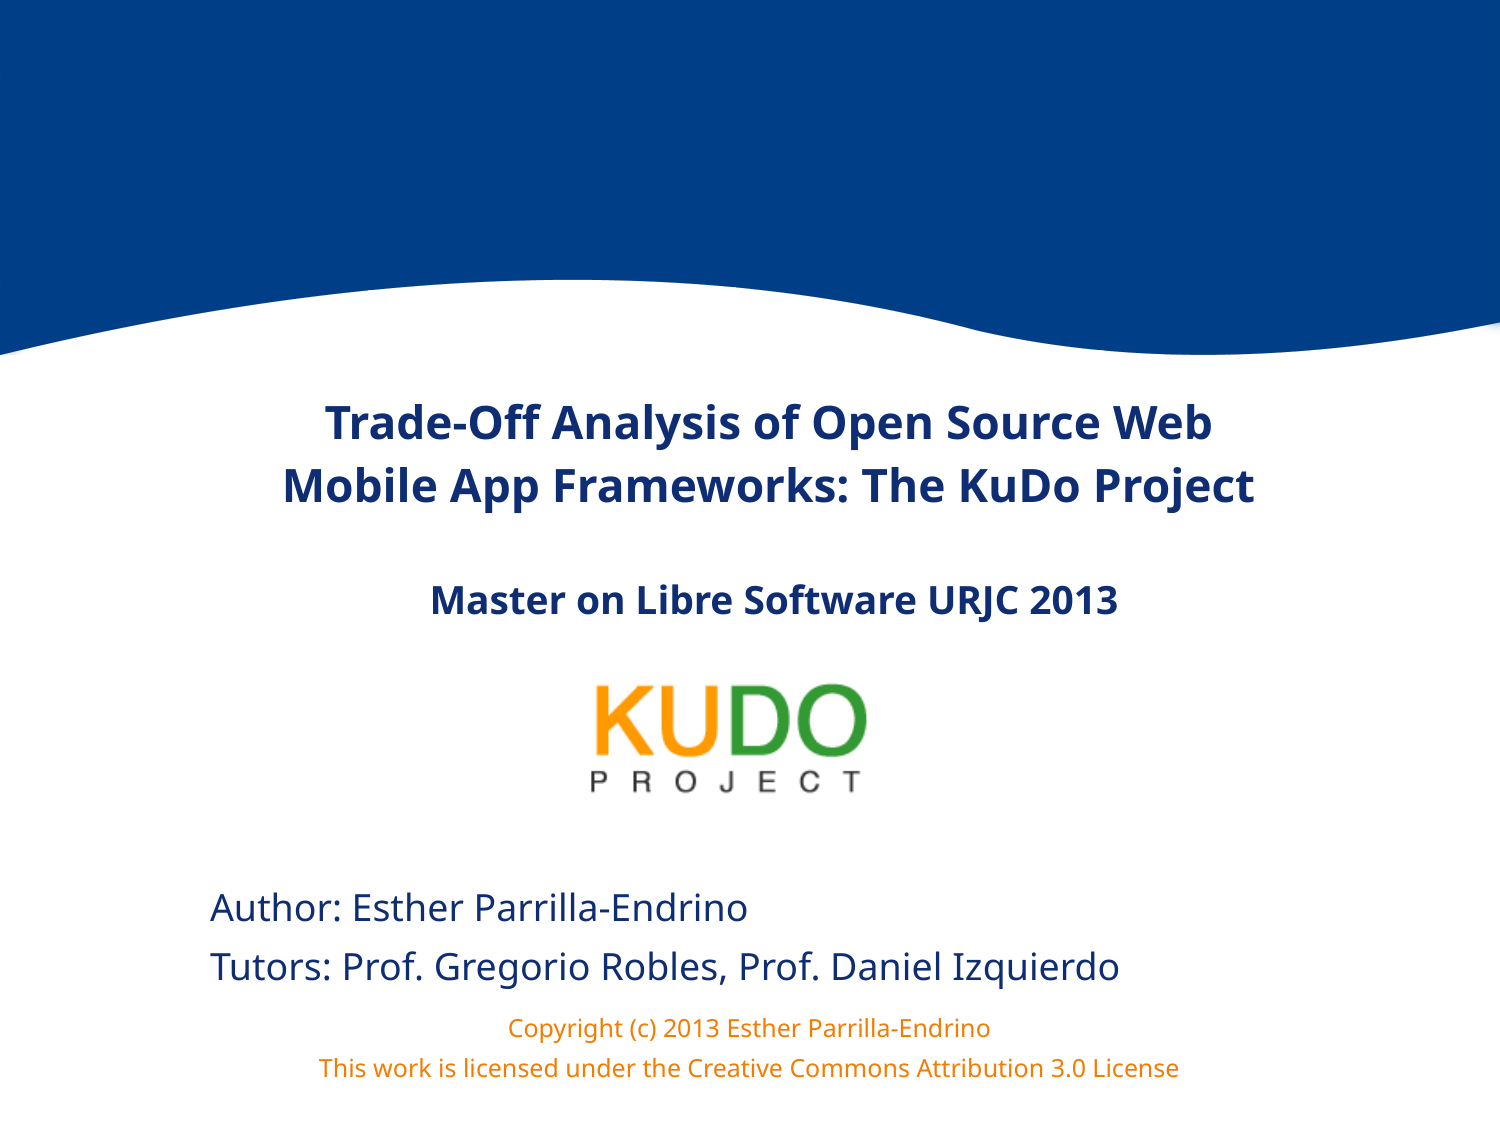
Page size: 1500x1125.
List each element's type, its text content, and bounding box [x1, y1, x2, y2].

subtitle Author: Esther Parrilla-Endrino Tutors: Prof. Gregorio Robles, Prof. Daniel Izquierdo [210, 881, 1351, 1010]
picture [540, 644, 915, 828]
list Copyright (c) 2013 Esther Parrilla-Endrino This work is licensed under the Creative Commons Attribution 3.0 License [90, 1010, 1411, 1096]
title Trade-Off Analysis of Open Source Web Mobile App Frameworks: The KuDo Project Master on Libre Software URJC 2013 [90, 389, 1448, 738]
picture [0, 0, 1500, 355]
